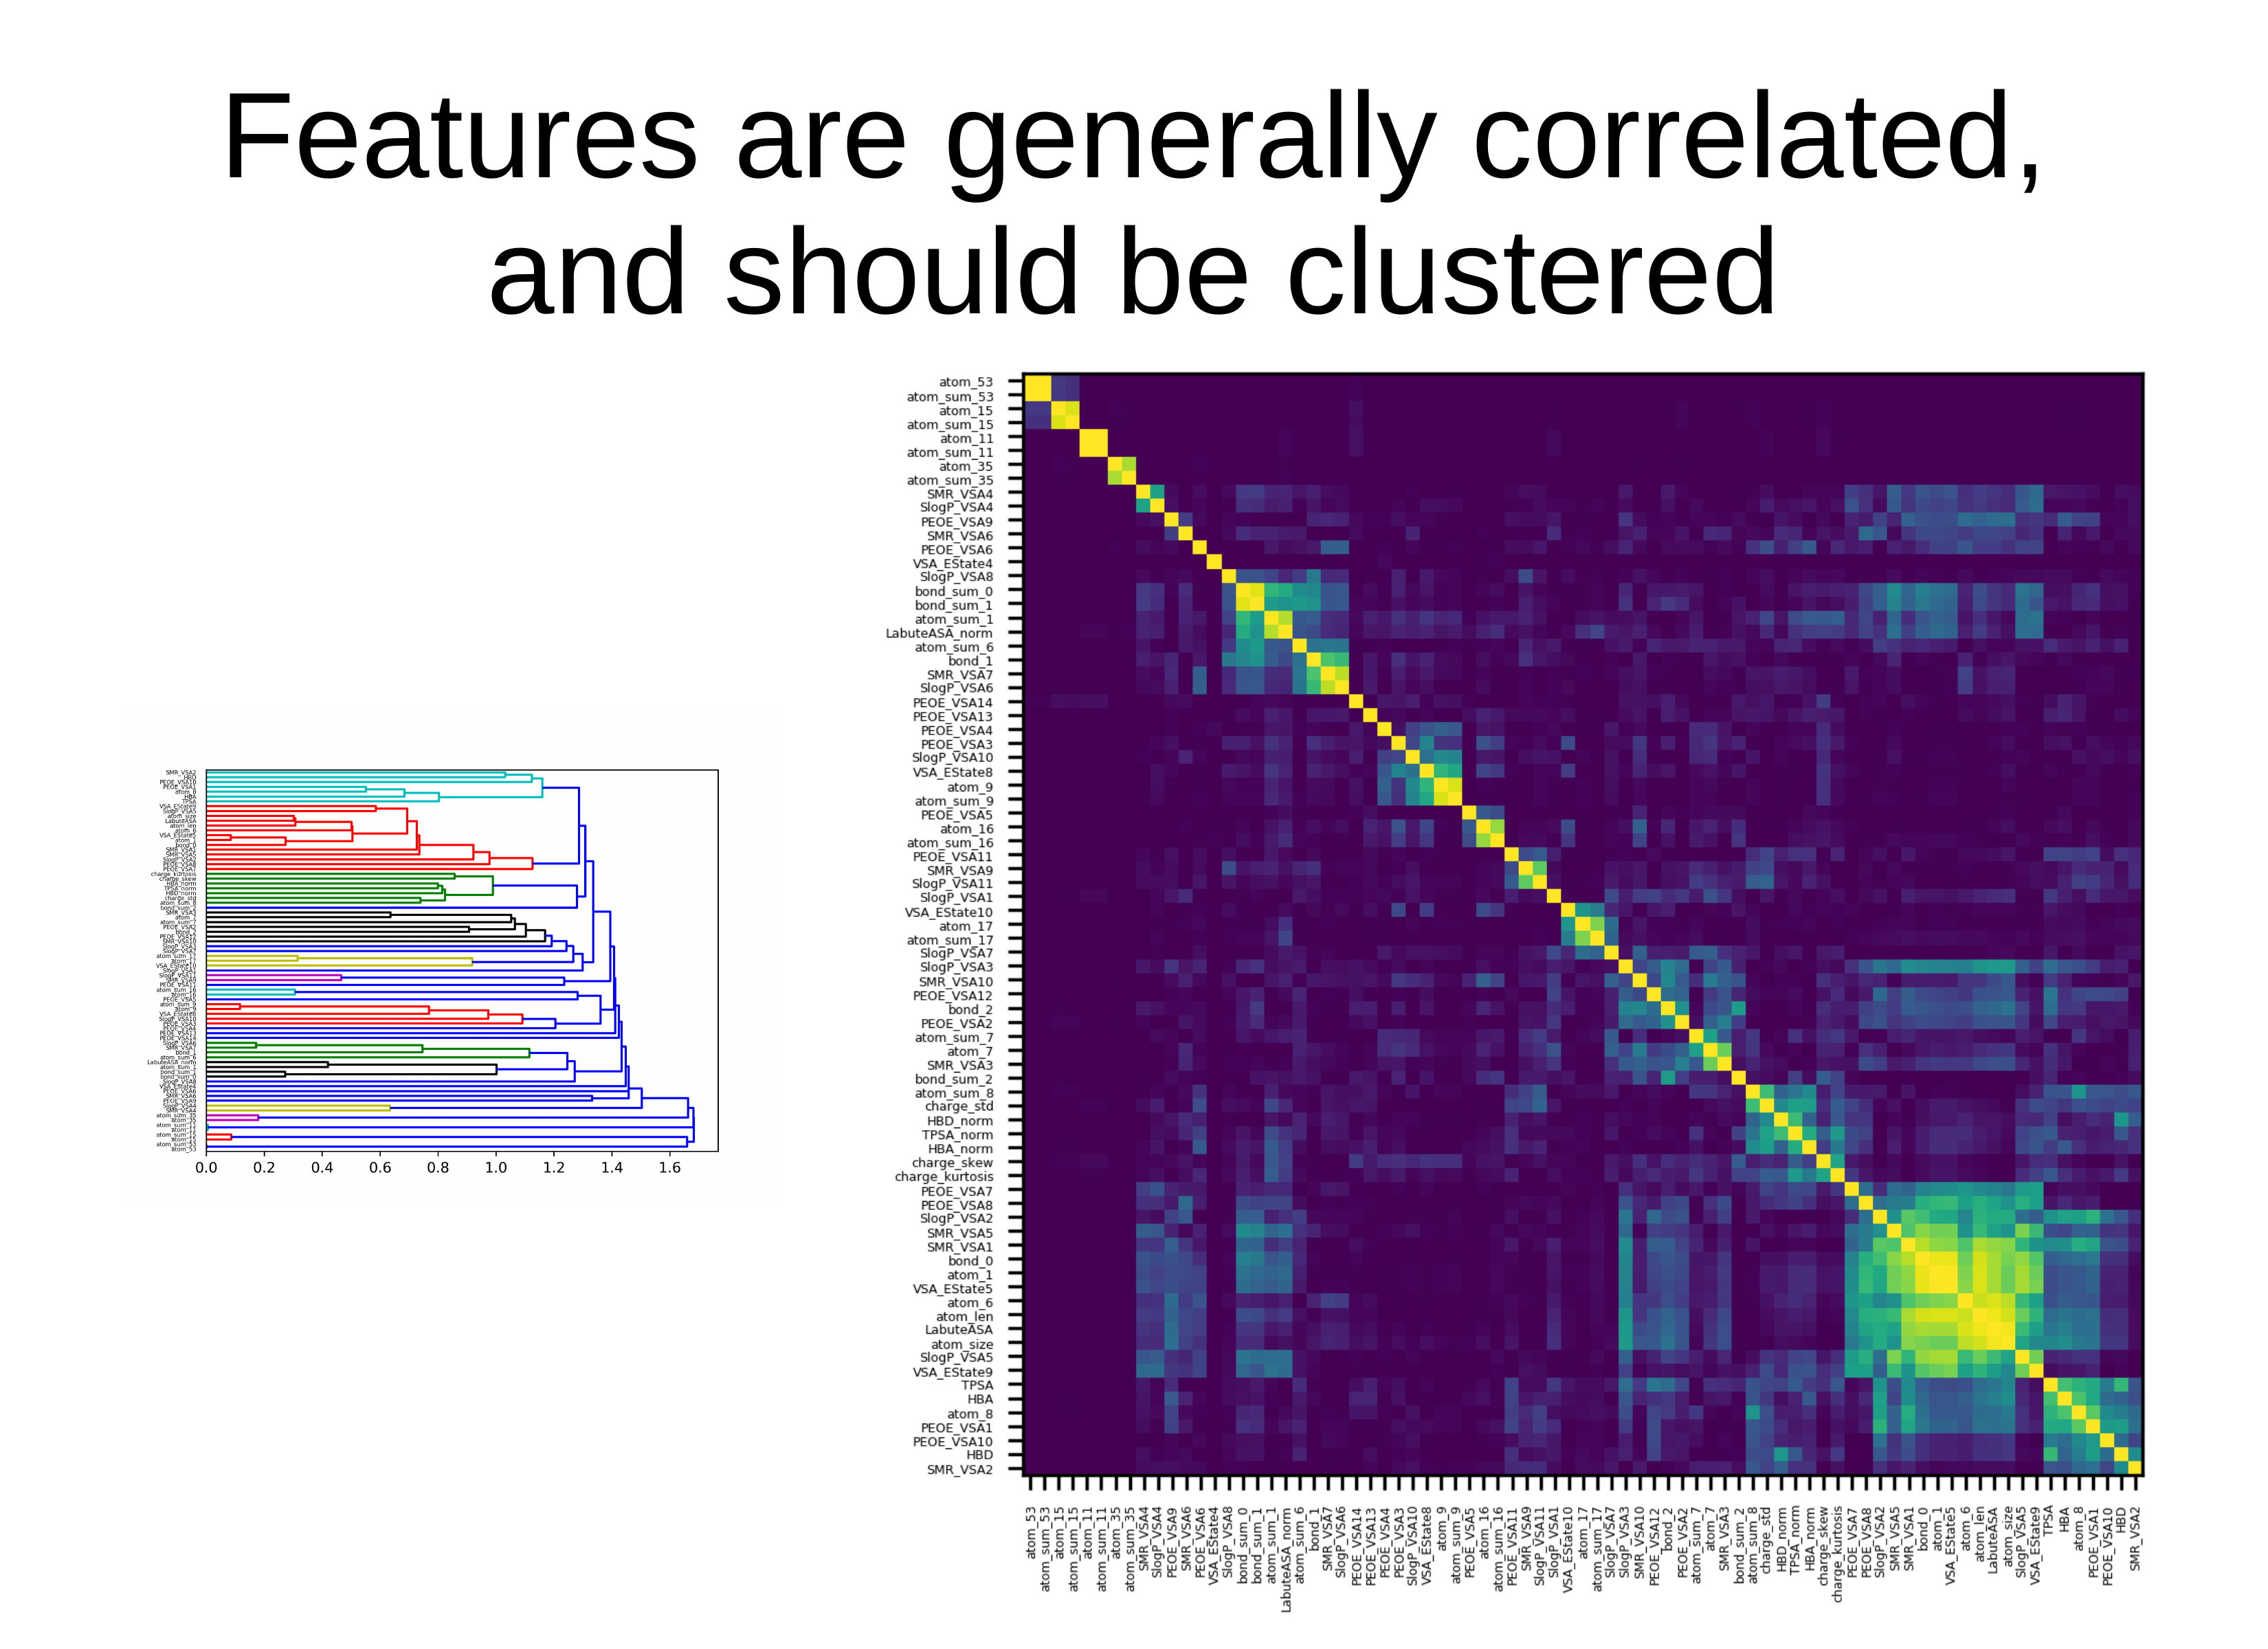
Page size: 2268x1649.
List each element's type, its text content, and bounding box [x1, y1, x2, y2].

title Features are generally correlated, and should be clustered [113, 65, 2155, 341]
picture [124, 710, 784, 1206]
picture [856, 341, 2176, 1640]
